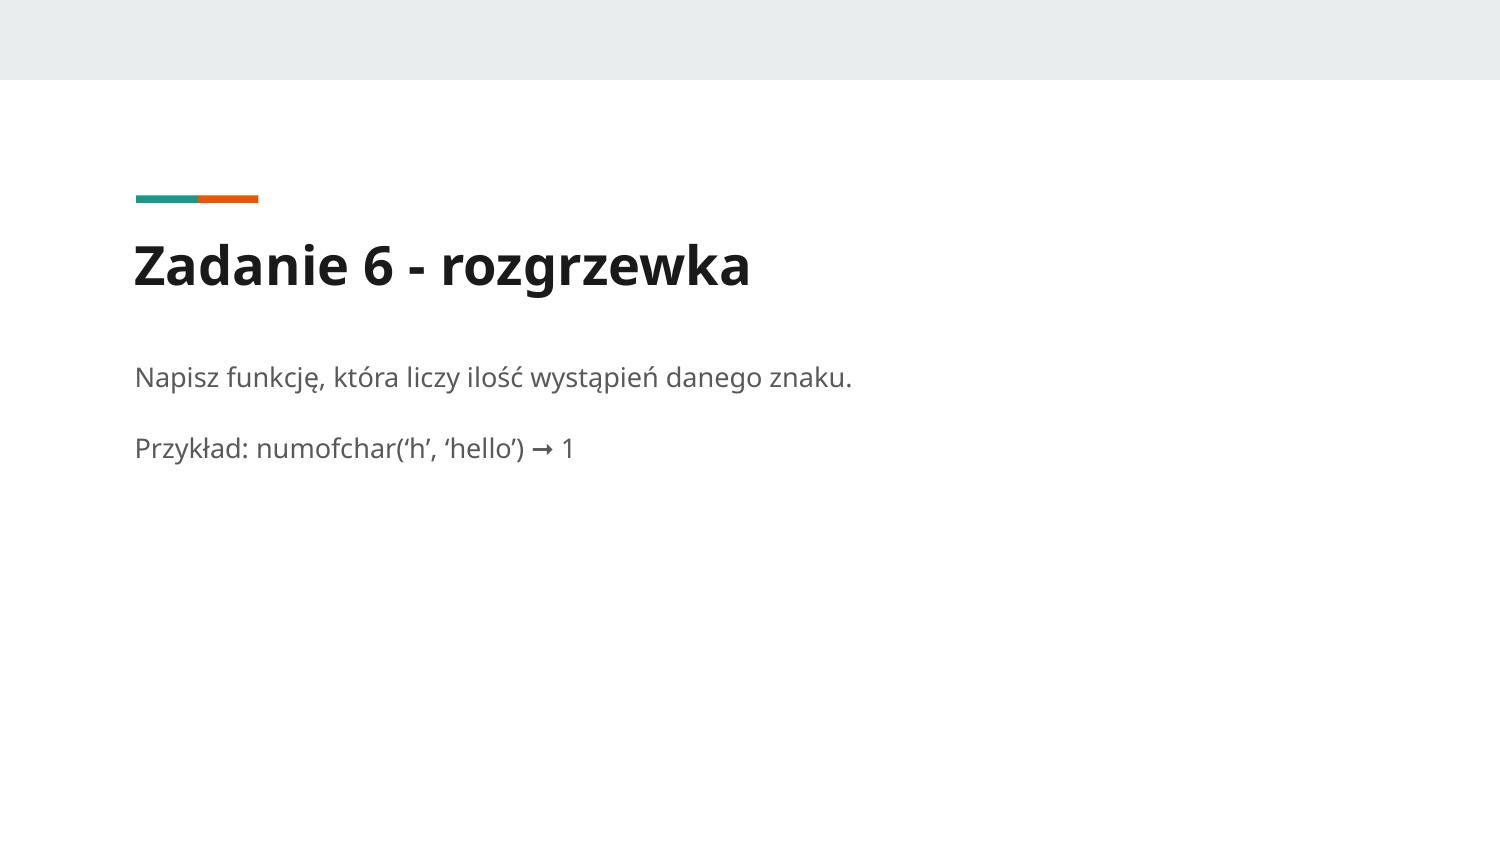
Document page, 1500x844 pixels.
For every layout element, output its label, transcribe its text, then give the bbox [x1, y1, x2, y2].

list Napisz funkcję, która liczy ilość wystąpień danego znaku. Przykład: numofchar(‘h’, ‘hello’) ➞ 1 [119, 341, 1381, 712]
title Zadanie 6 - rozgrzewka [119, 216, 1381, 305]
